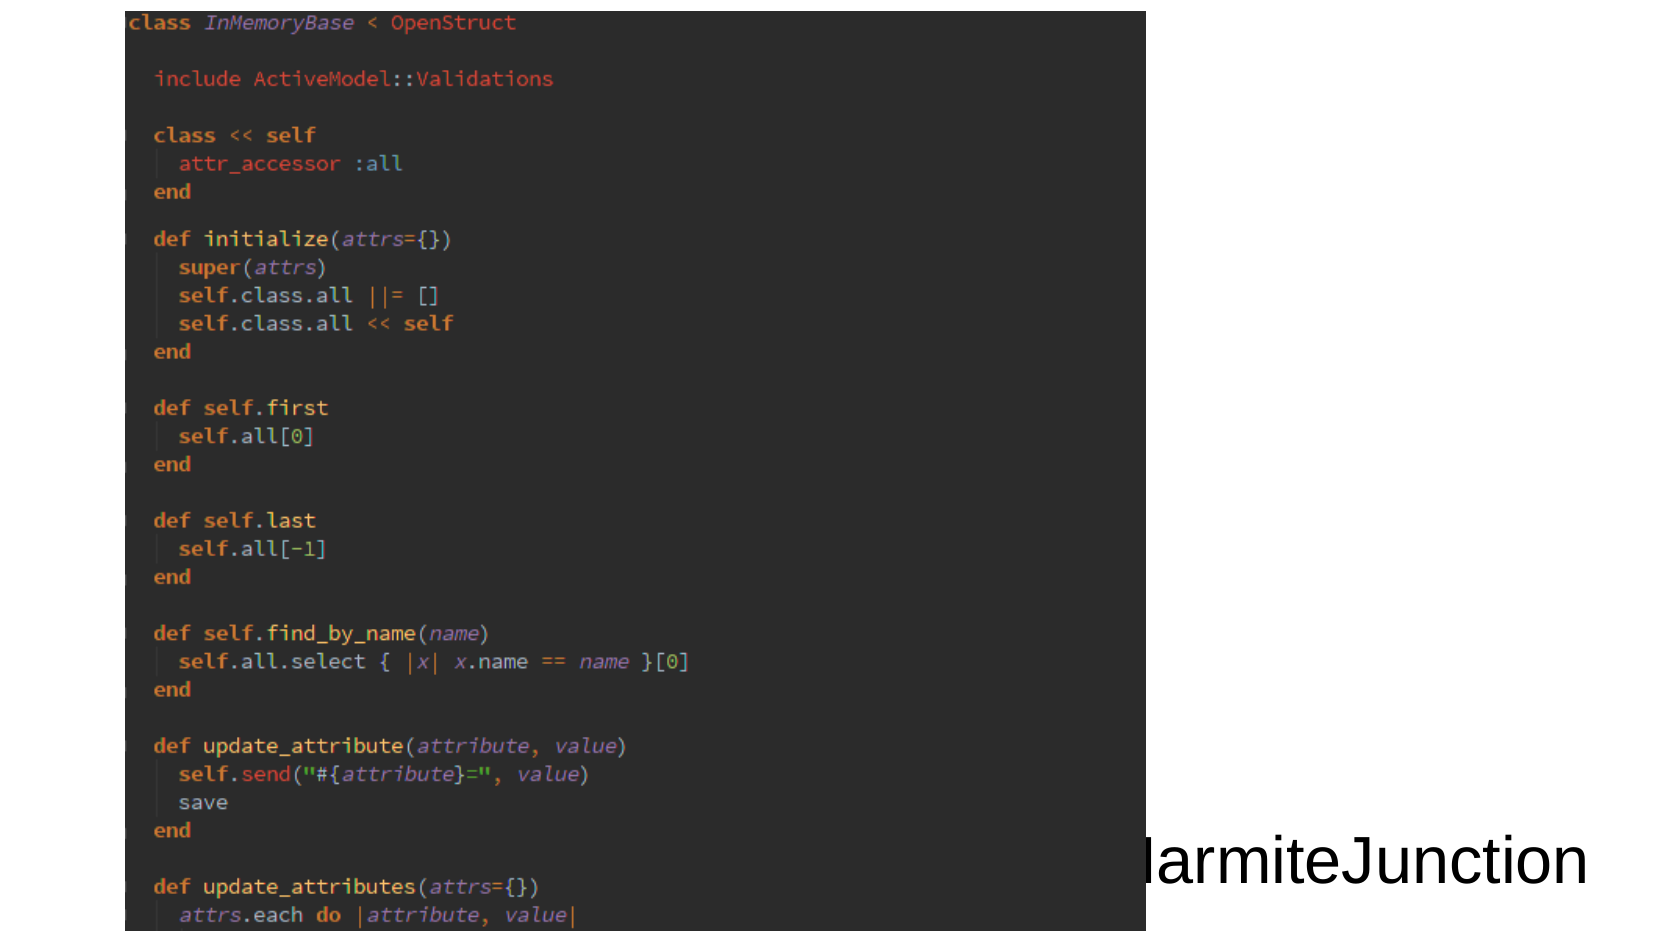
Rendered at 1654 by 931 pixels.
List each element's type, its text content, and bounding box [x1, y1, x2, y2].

picture [125, 11, 1146, 931]
title Derailing SMIFF [82, 0, 1571, 152]
text_box @MarmiteJunction [1146, 816, 1654, 906]
